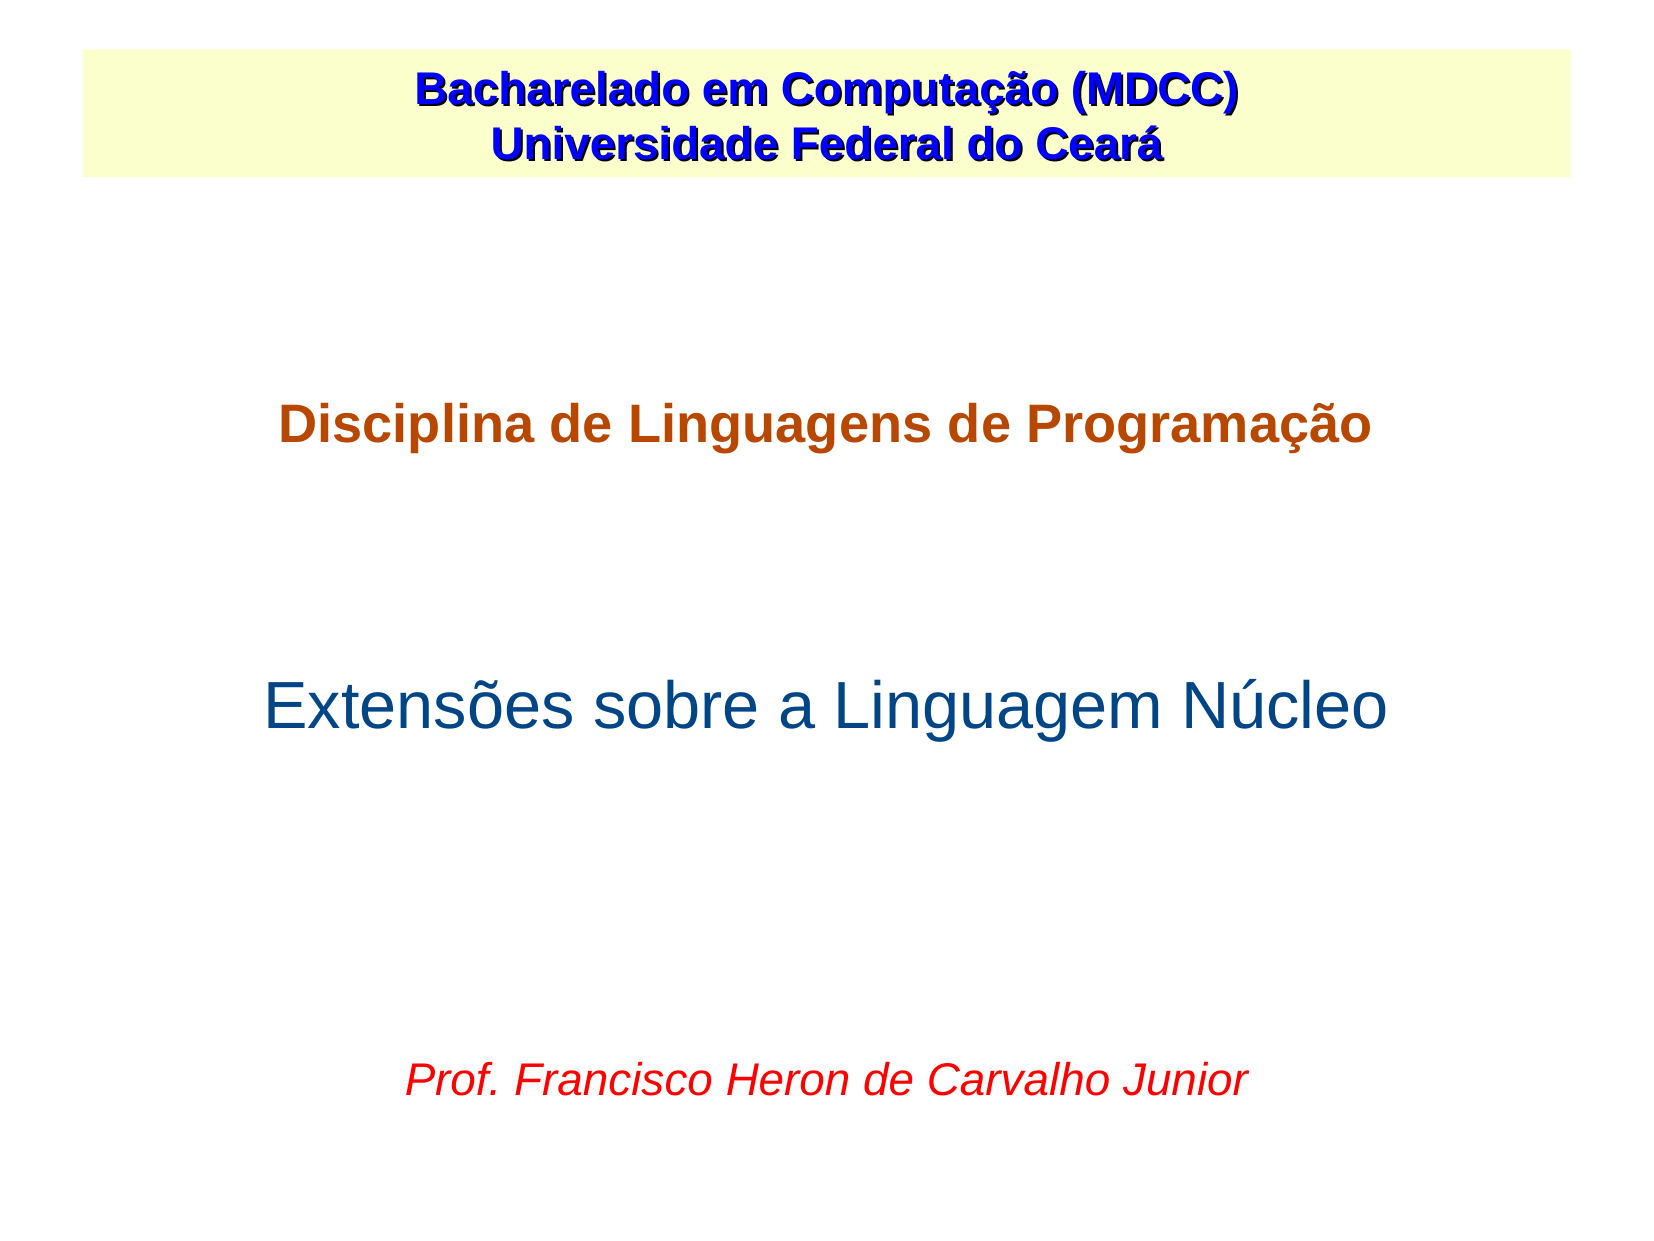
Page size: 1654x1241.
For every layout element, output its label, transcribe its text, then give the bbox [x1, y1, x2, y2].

subtitle Disciplina de Linguagens de Programação Extensões sobre a Linguagem Núcleo Prof. Francisco Heron de Carvalho Junior [82, 290, 1571, 1109]
title Bacharelado em Computação (MDCC) Universidade Federal do Ceará [82, 49, 1571, 178]
